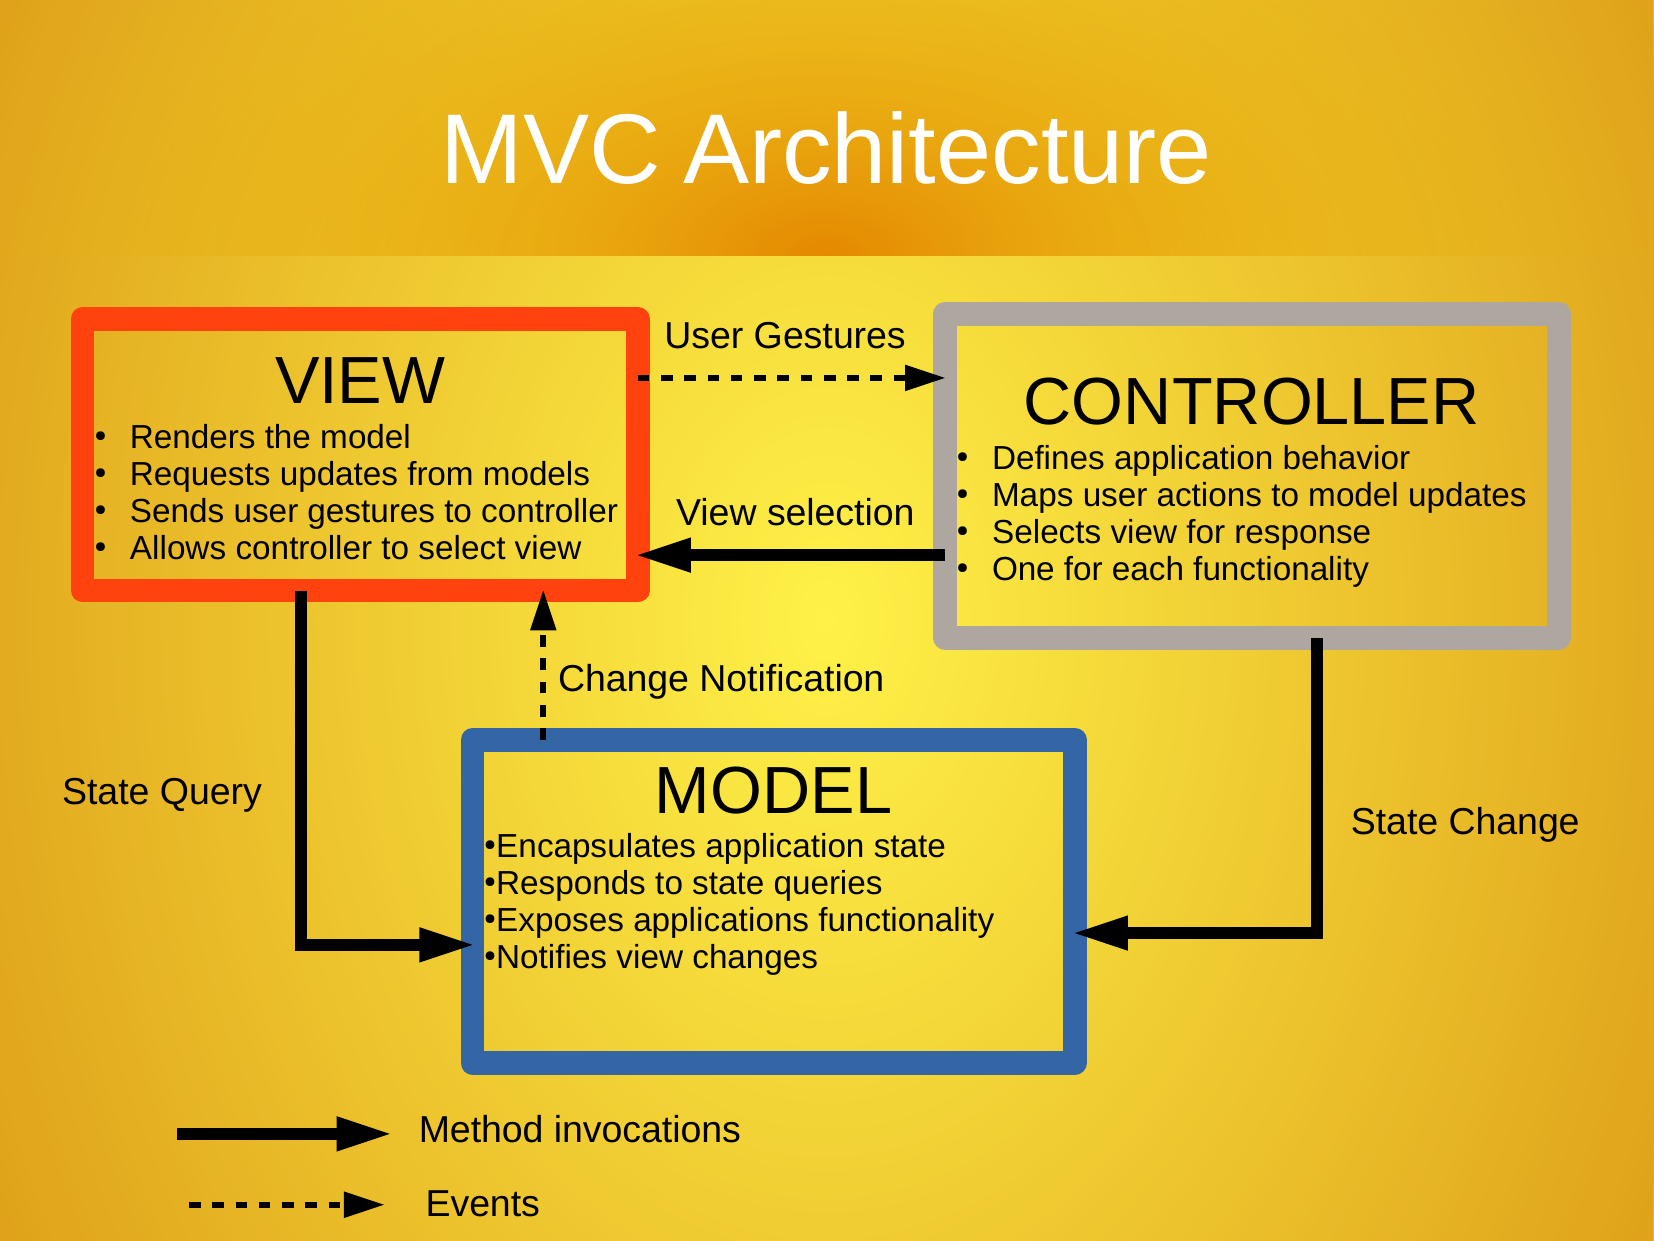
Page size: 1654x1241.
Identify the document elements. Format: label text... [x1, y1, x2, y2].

text_box State Query [47, 763, 286, 827]
text_box View selection [661, 484, 957, 556]
text_box Events [410, 1175, 556, 1233]
text_box User Gestures [649, 307, 934, 367]
text_box Change Notification [543, 649, 922, 708]
text_box CONTROLLER Defines application behavior Maps user actions to model updates Selects view for response One for each functionality [944, 313, 1560, 638]
title MVC Architecture [82, 47, 1571, 252]
text_box Method invocations [403, 1100, 756, 1158]
text_box VIEW Renders the model Requests updates from models Sends user gestures to controller Allows controller to select view [82, 318, 638, 591]
subtitle MODEL Encapsulates application state Responds to state queries Exposes applications functionality Notifies view changes [472, 739, 1075, 1063]
text_box State Change [1336, 793, 1595, 851]
